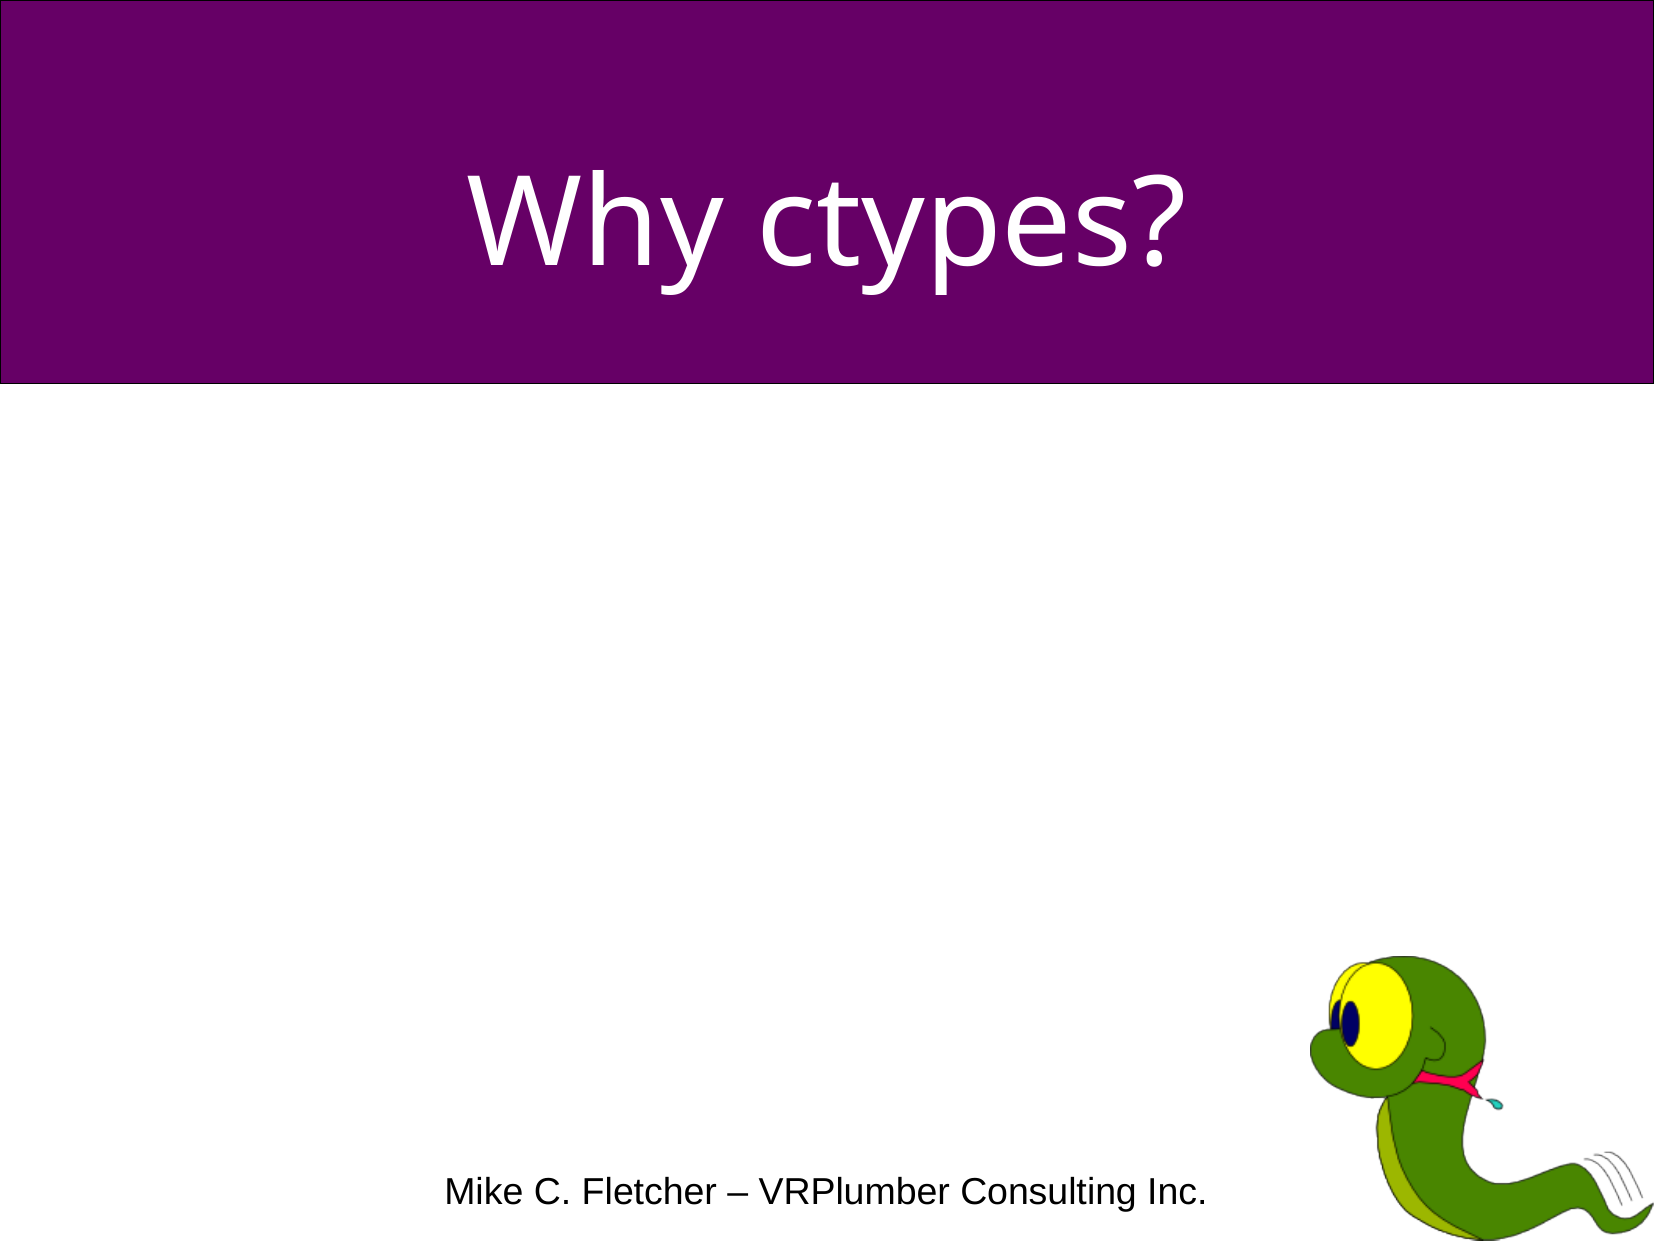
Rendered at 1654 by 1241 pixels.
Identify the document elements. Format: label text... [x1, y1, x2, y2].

picture [1310, 956, 1654, 1241]
title Why ctypes? [82, 56, 1571, 377]
